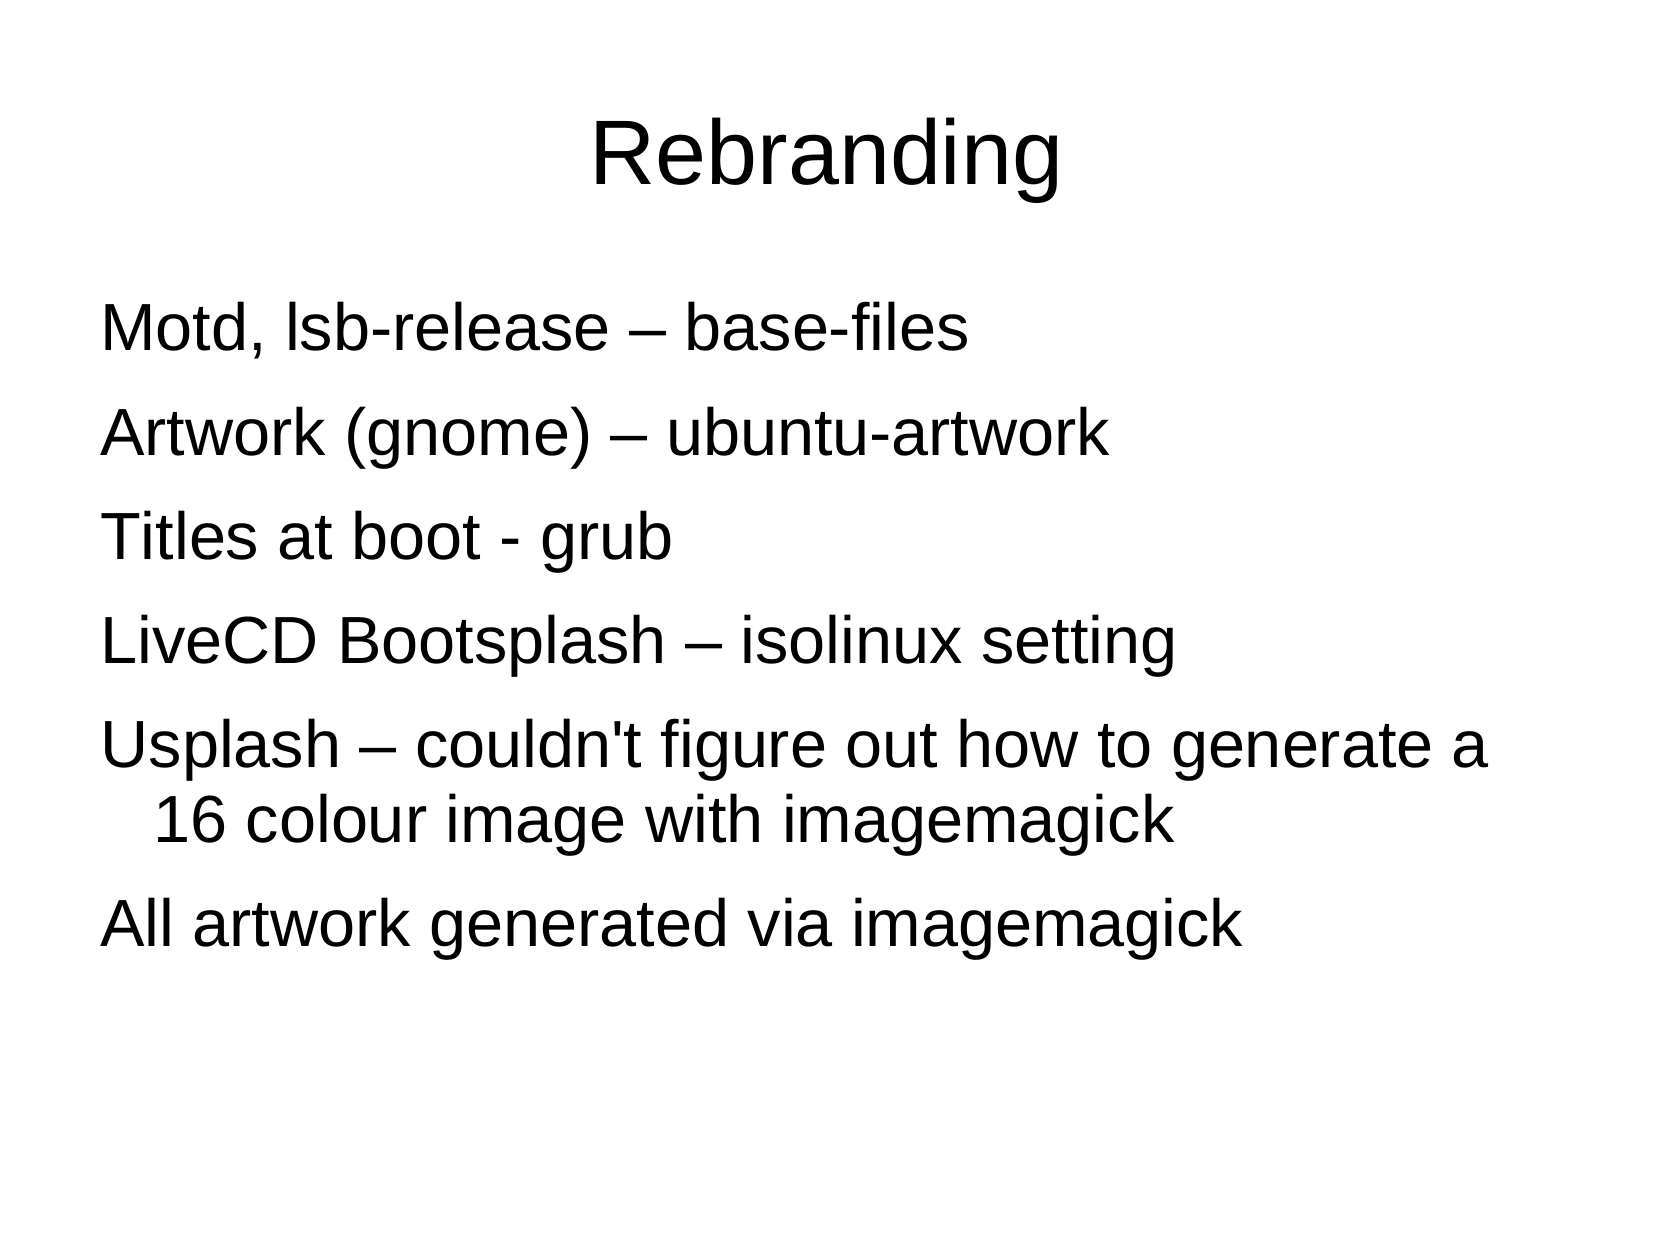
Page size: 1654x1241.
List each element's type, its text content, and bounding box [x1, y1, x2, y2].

title Rebranding [82, 49, 1571, 257]
list Motd, lsb-release – base-files Artwork (gnome) – ubuntu-artwork Titles at boot - grub LiveCD Bootsplash – isolinux setting Usplash – couldn't figure out how to generate a 16 colour image with imagemagick All artwork generated via imagemagick [82, 290, 1571, 1109]
